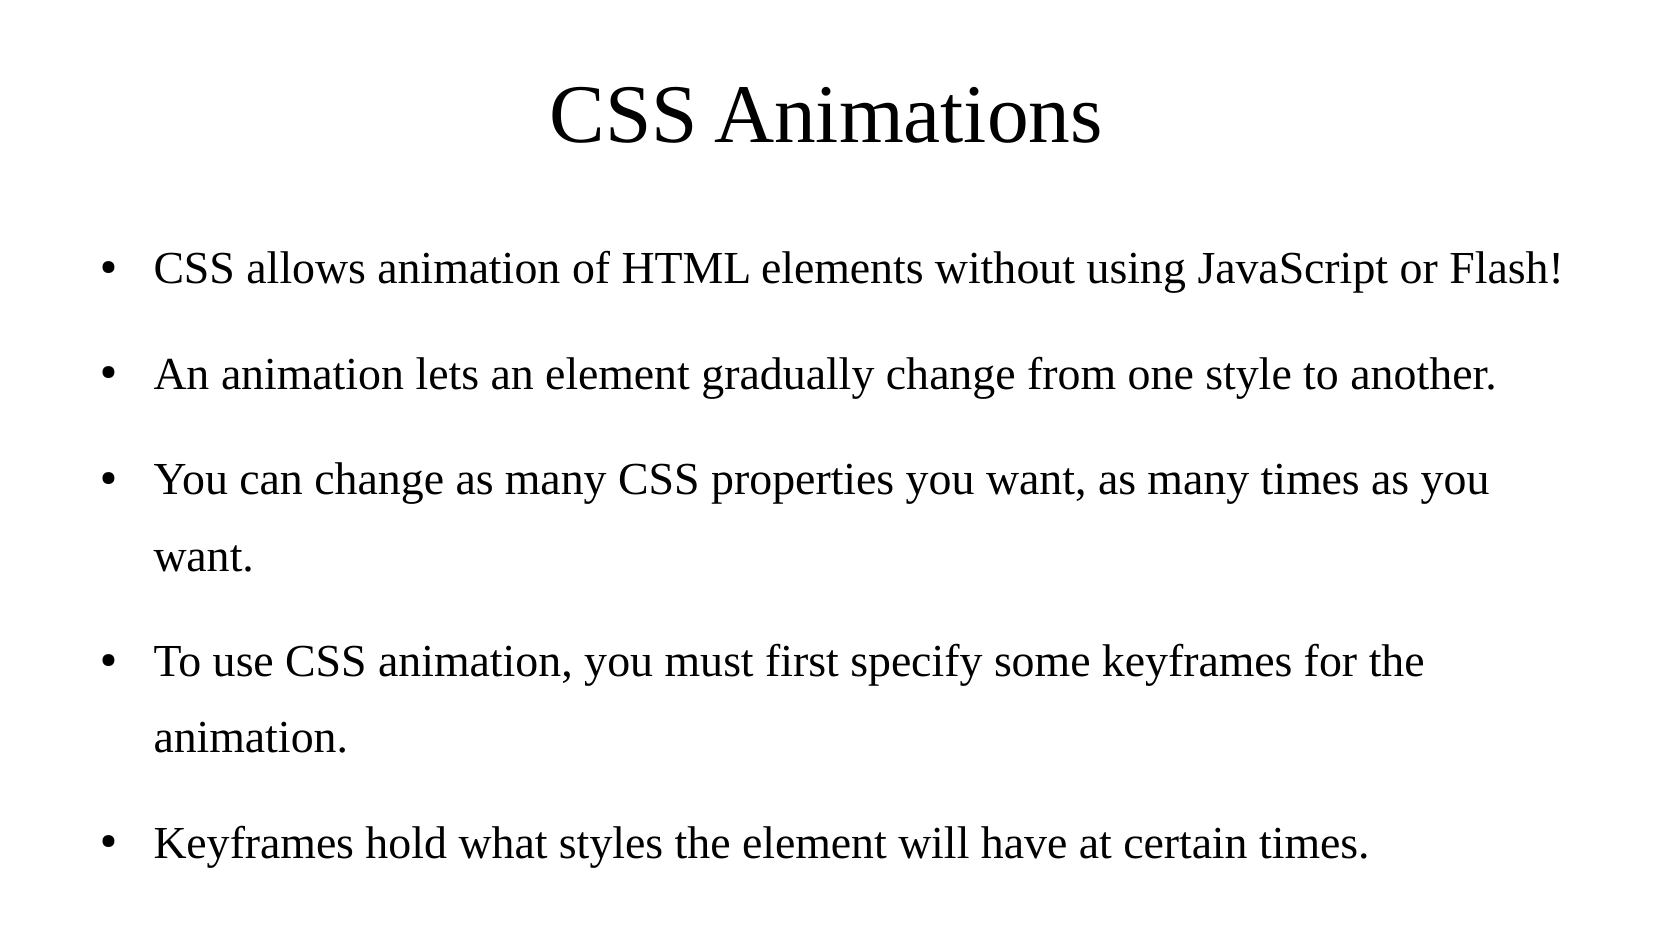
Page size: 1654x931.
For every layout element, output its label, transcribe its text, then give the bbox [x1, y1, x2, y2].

title CSS Animations [82, 37, 1571, 193]
list CSS allows animation of HTML elements without using JavaScript or Flash! An animation lets an element gradually change from one style to another. You can change as many CSS properties you want, as many times as you want. To use CSS animation, you must first specify some keyframes for the animation. Keyframes hold what styles the element will have at certain times. [82, 217, 1571, 886]
